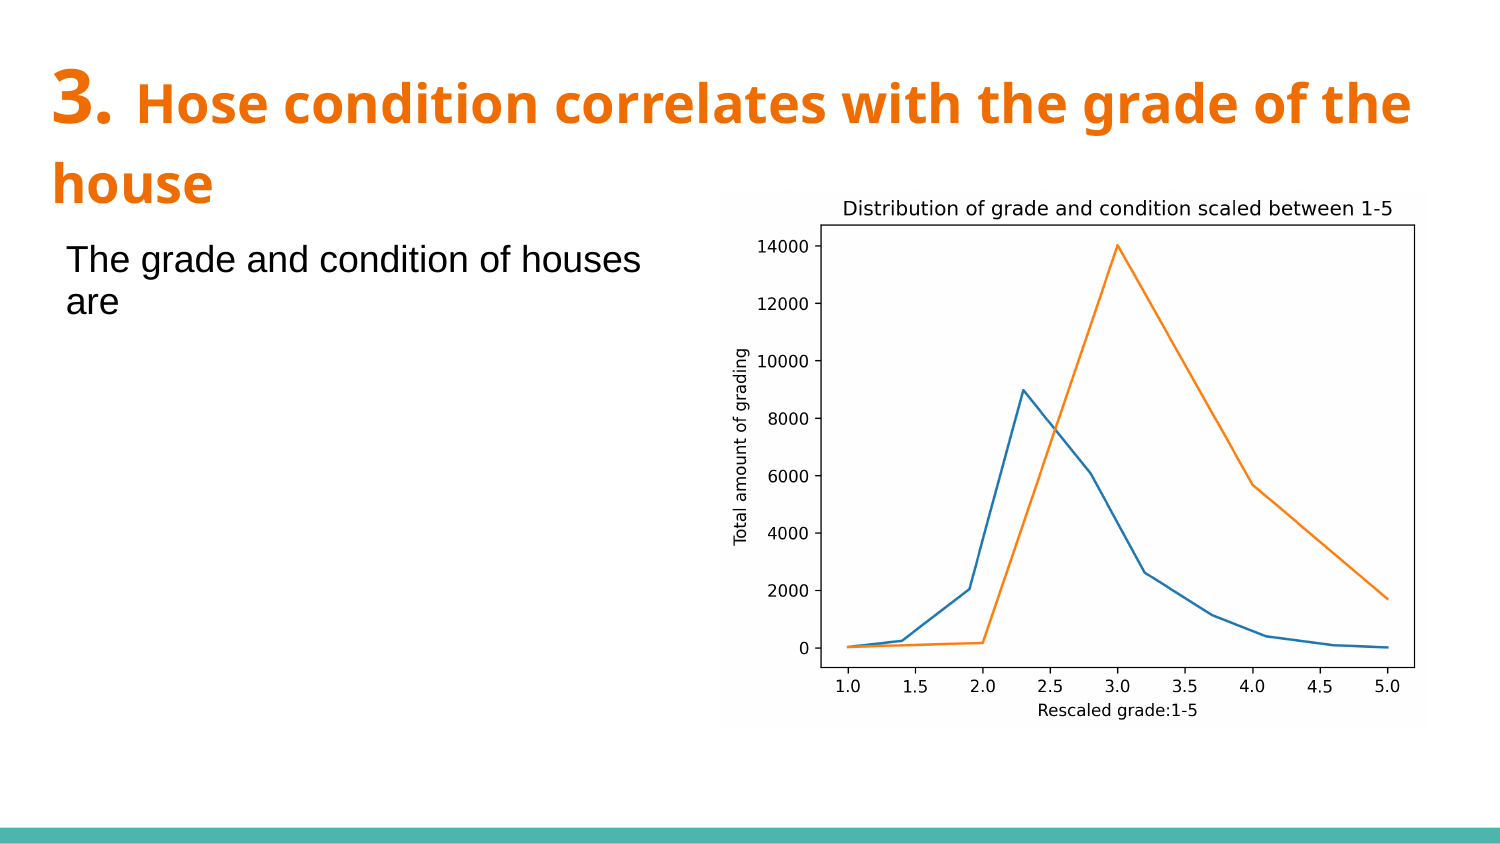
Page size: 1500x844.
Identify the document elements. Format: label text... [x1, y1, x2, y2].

picture [721, 188, 1426, 731]
title 3. Hose condition correlates with the grade of the house [51, 42, 1449, 220]
text_box The grade and condition of houses are [51, 188, 713, 751]
